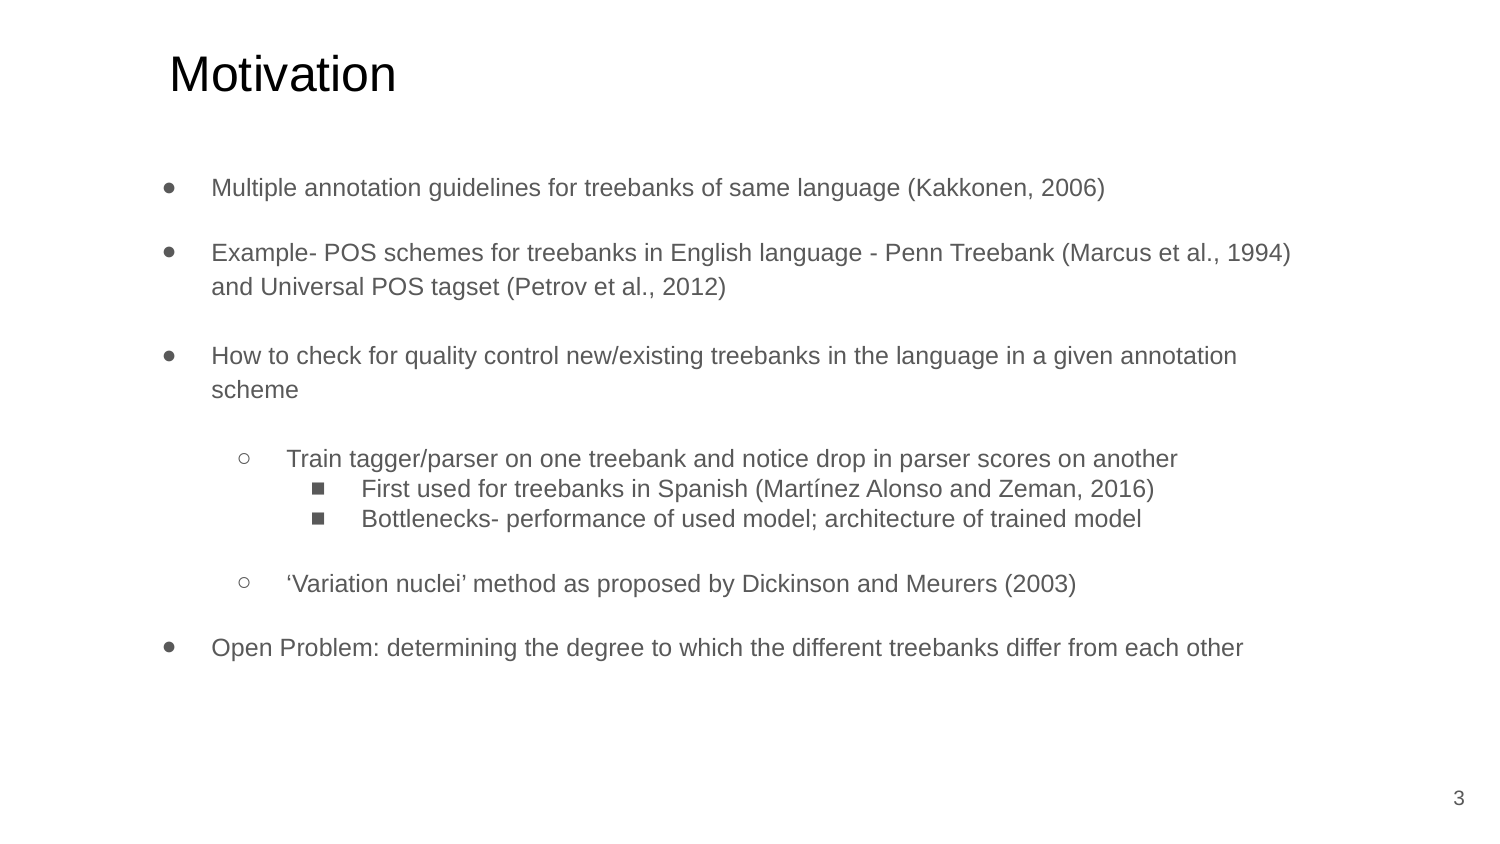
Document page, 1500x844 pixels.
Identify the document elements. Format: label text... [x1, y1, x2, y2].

title Motivation [154, 26, 1346, 92]
list Multiple annotation guidelines for treebanks of same language (Kakkonen, 2006) Example- POS schemes for treebanks in English language - Penn Treebank (Marcus et al., 1994) and Universal POS tagset (Petrov et al., 2012) How to check for quality control new/existing treebanks in the language in a given annotation scheme Train tagger/parser on one treebank and notice drop in parser scores on another First used for treebanks in Spanish (Martínez Alonso and Zeman, 2016) Bottlenecks- performance of used model; architecture of trained model ‘Variation nuclei’ method as proposed by Dickinson and Meurers (2003) Open Problem: determining the degree to which the different treebanks differ from each other [121, 152, 1332, 765]
slide_number 1 [1389, 764, 1480, 830]
